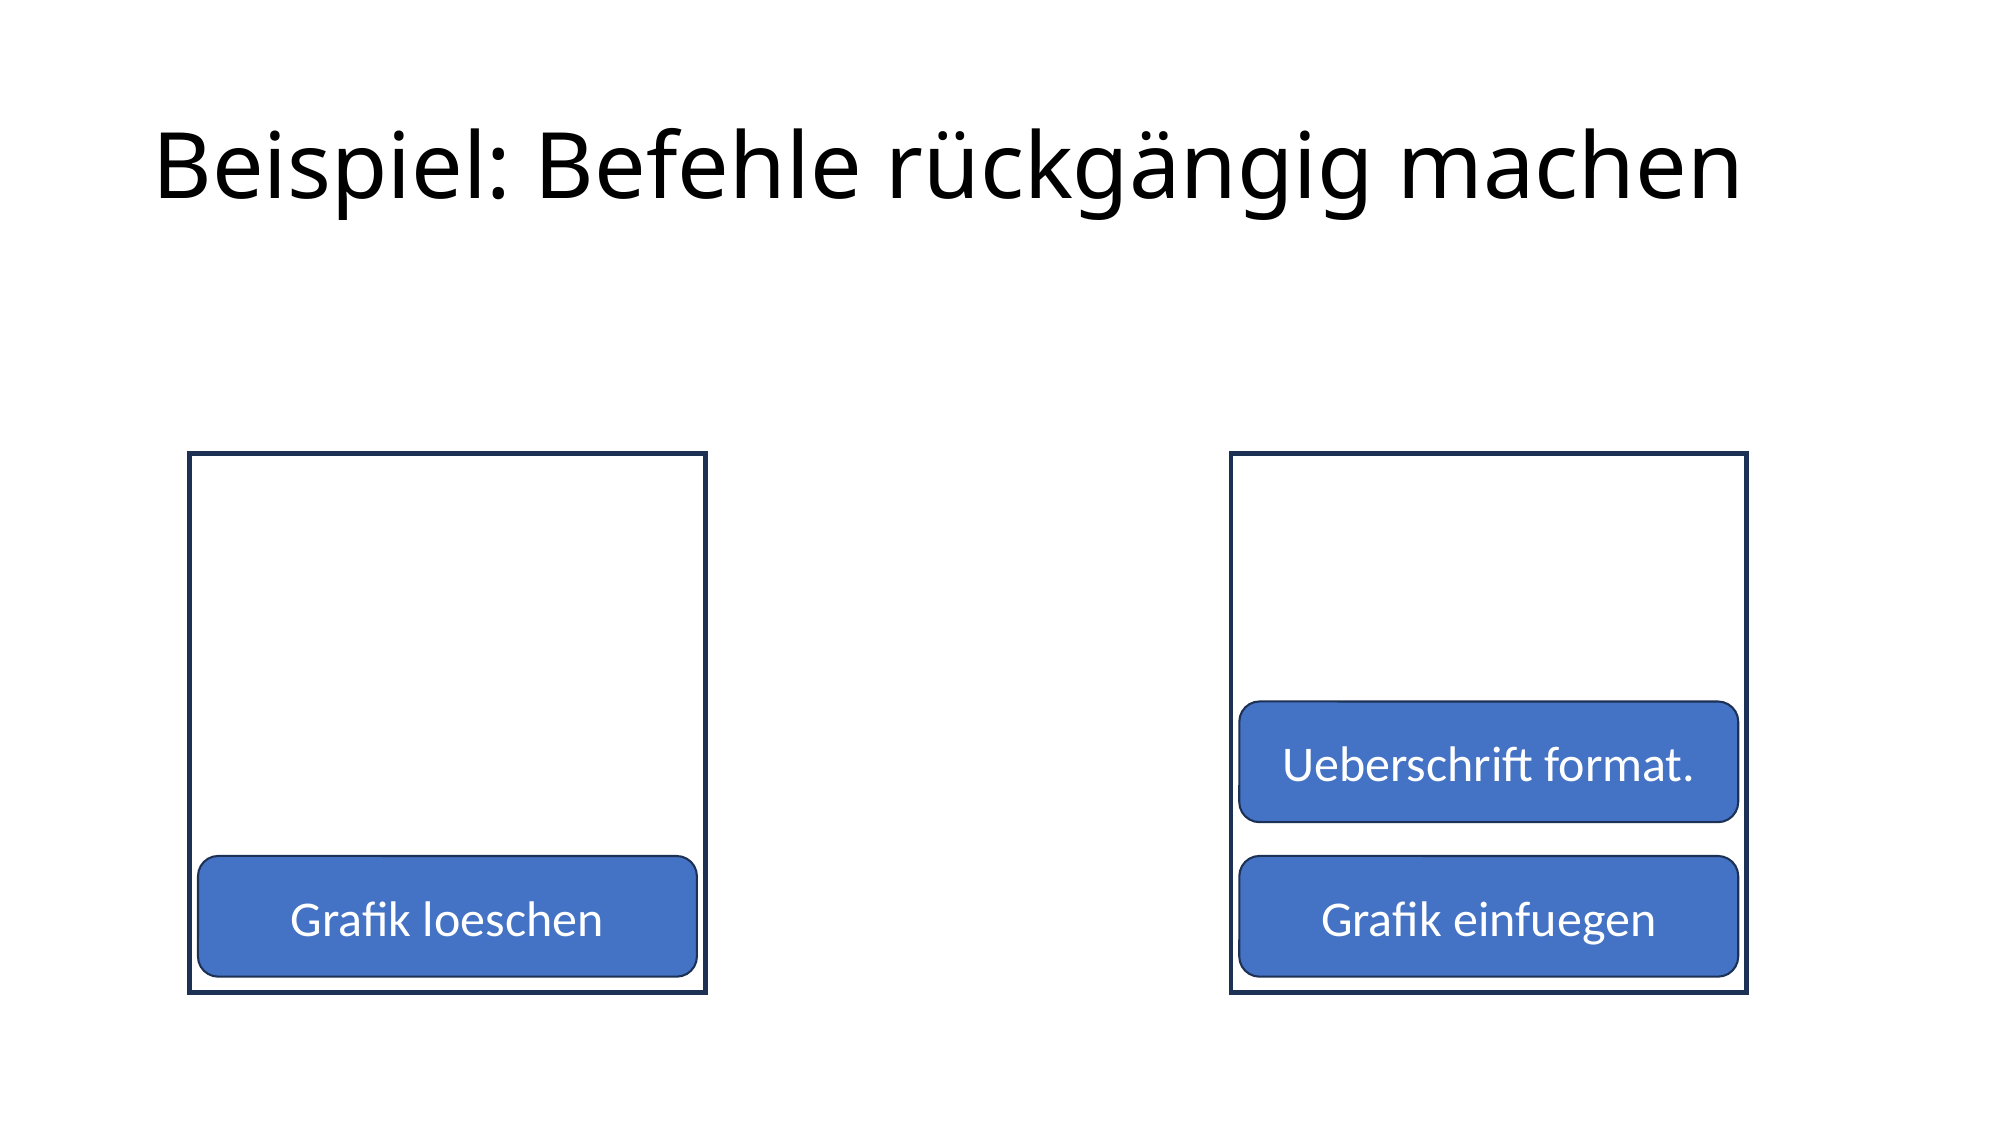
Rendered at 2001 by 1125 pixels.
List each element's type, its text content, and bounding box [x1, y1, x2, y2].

text_box Grafik einfuegen [1239, 855, 1739, 977]
title Beispiel: Befehle rückgängig machen [137, 59, 1863, 278]
text_box Ueberschrift format. [1239, 701, 1739, 823]
text_box Grafik loeschen [197, 855, 697, 977]
